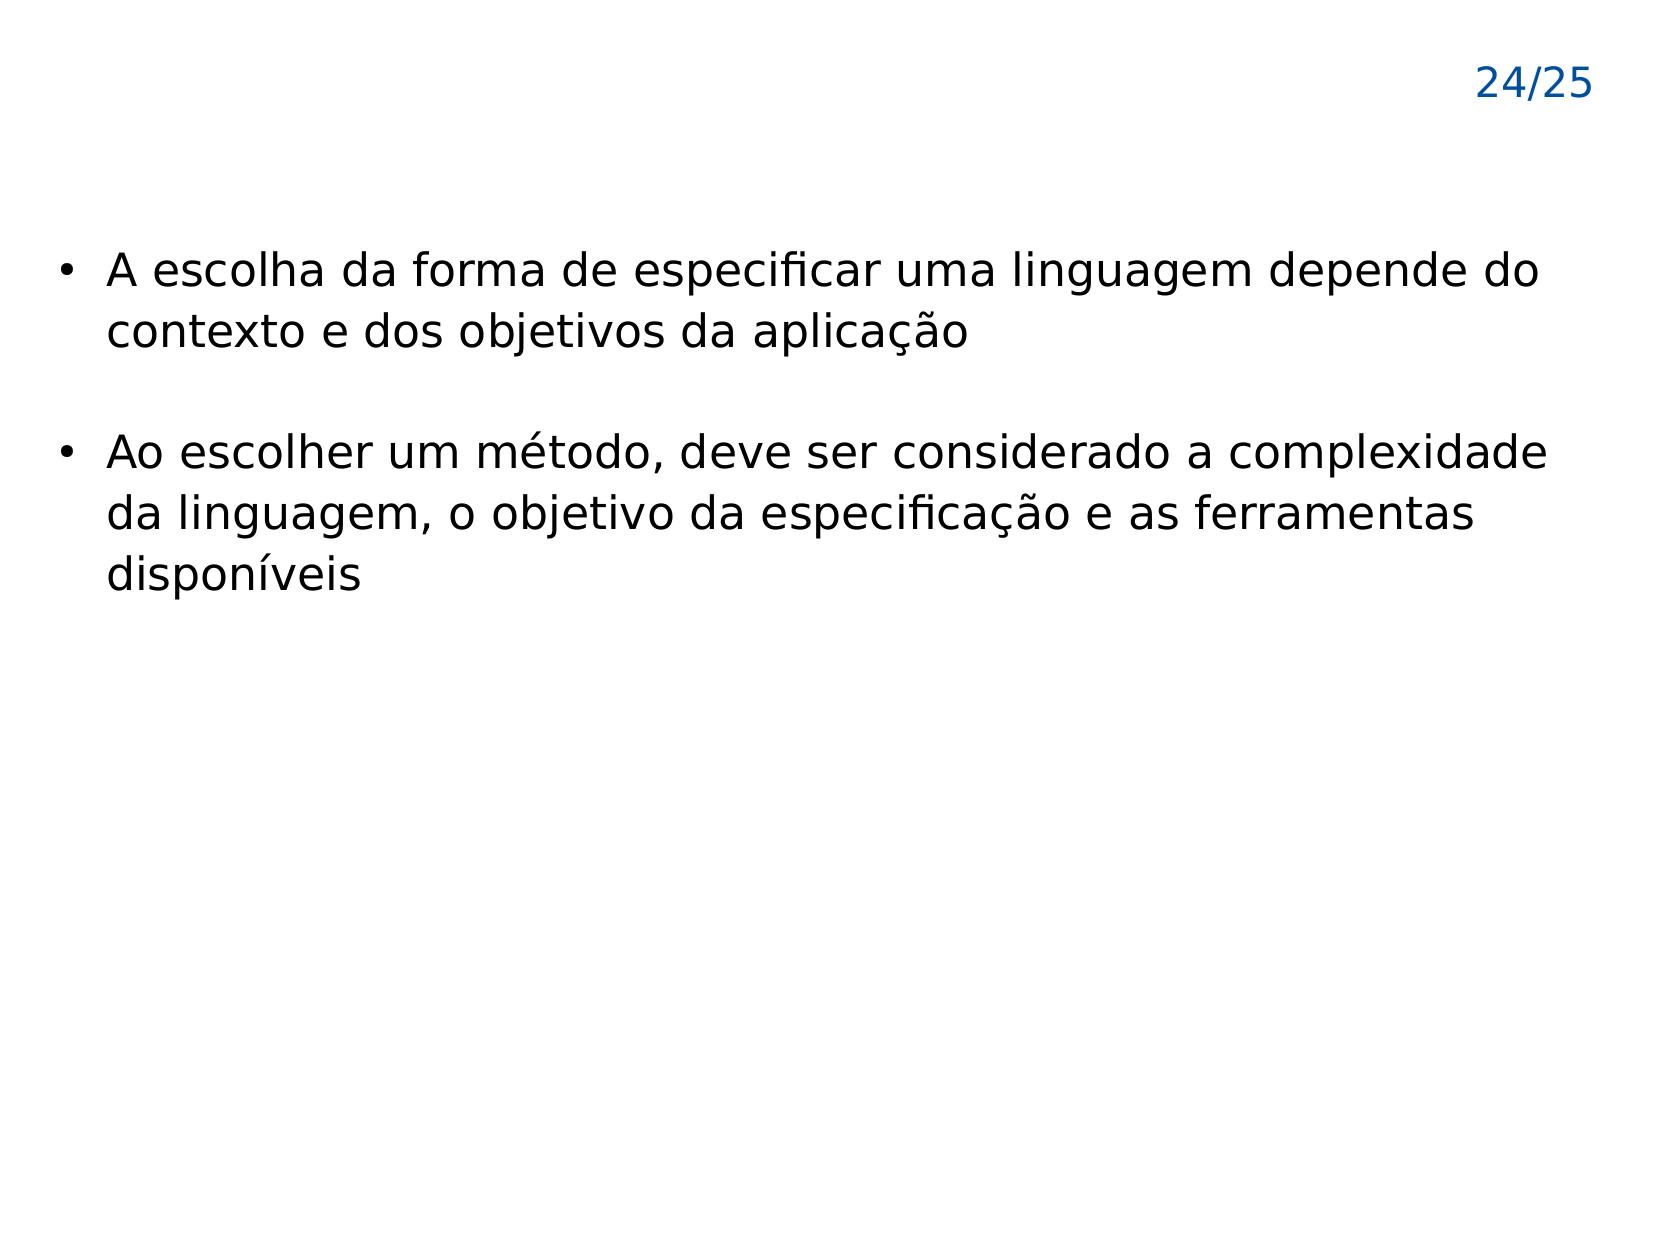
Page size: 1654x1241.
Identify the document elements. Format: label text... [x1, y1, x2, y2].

list A escolha da forma de especificar uma linguagem depende do contexto e dos objetivos da aplicação Ao escolher um método, deve ser considerado a complexidade da linguagem, o objetivo da especificação e as ferramentas disponíveis [59, 236, 1595, 1211]
